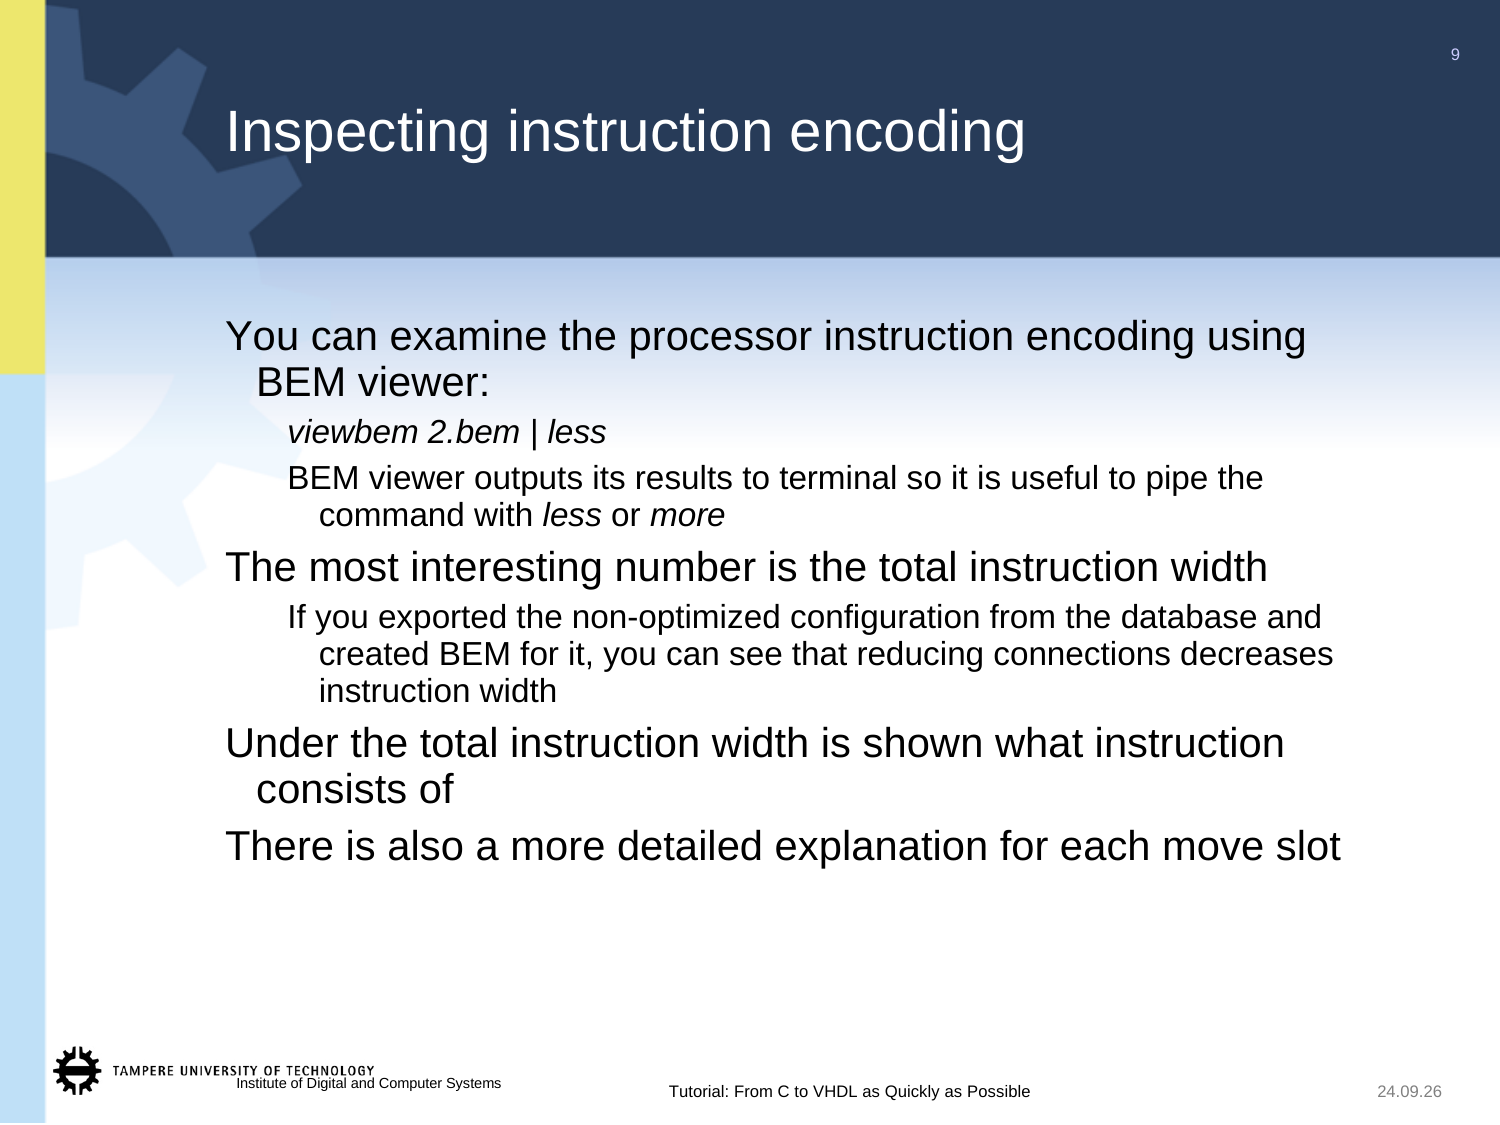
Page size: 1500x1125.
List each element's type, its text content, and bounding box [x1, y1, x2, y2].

title Inspecting instruction encoding [224, 37, 1375, 226]
list You can examine the processor instruction encoding using BEM viewer: viewbem 2.bem | less BEM viewer outputs its results to terminal so it is useful to pipe the command with less or more The most interesting number is the total instruction width If you exported the non-optimized configuration from the database and created BEM for it, you can see that reducing connections decreases instruction width Under the total instruction width is shown what instruction consists of There is also a more detailed explanation for each move slot [224, 312, 1375, 1013]
picture [0, 0, 1500, 1123]
